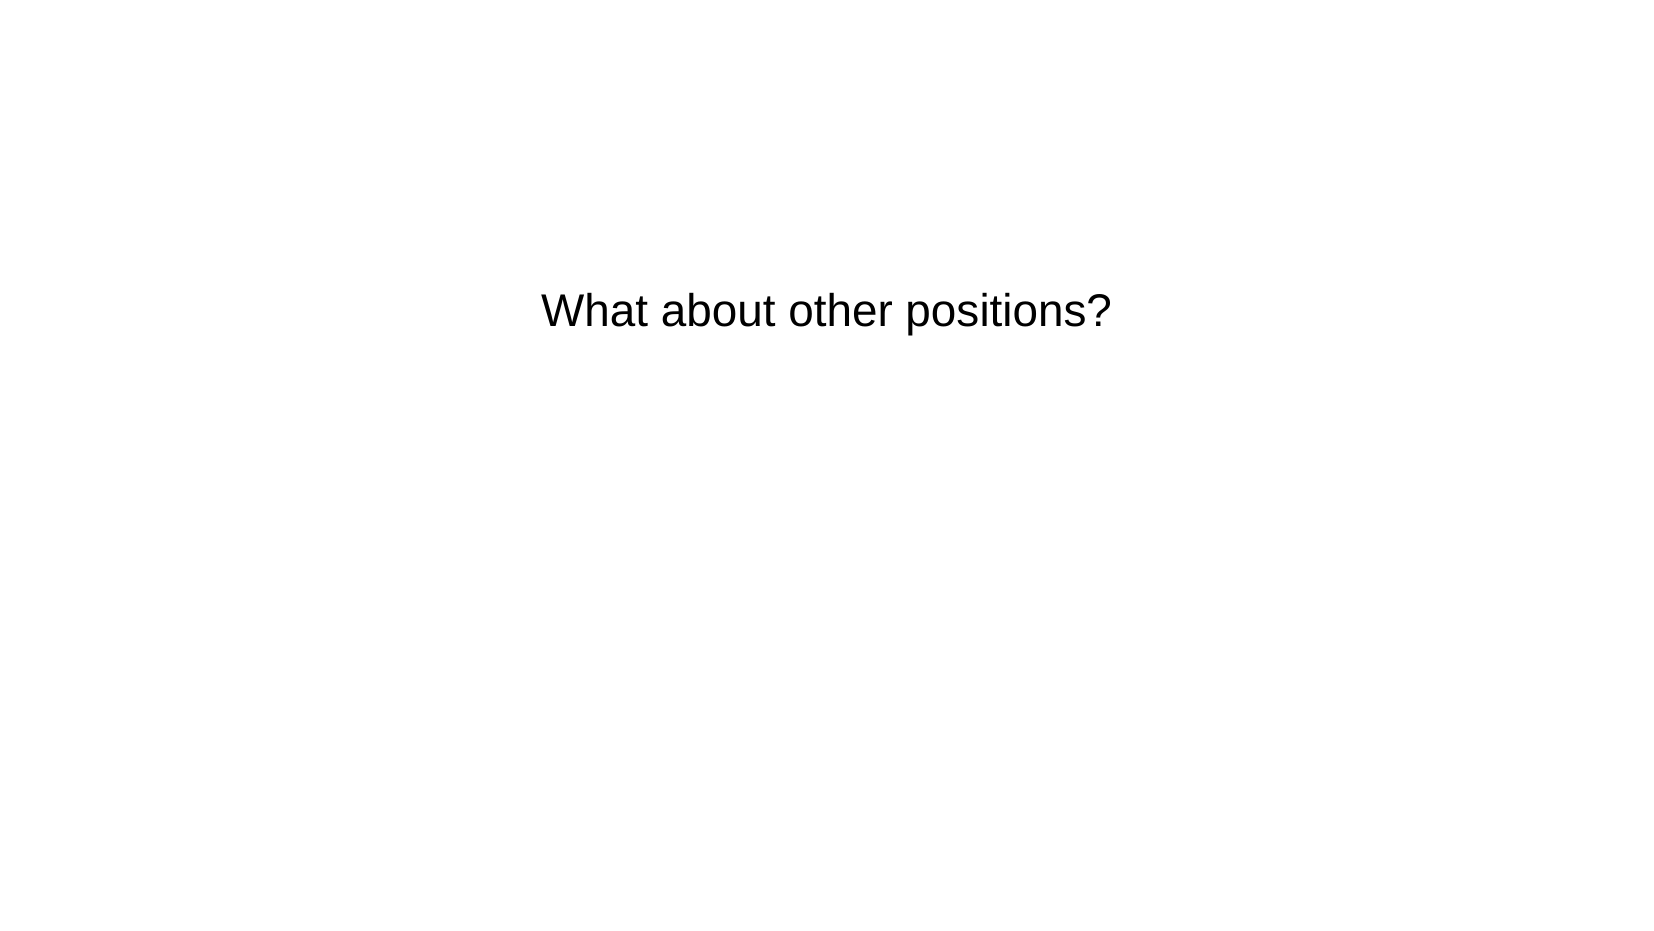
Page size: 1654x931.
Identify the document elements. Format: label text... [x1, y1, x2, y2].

title What about other positions? [200, 254, 1453, 367]
